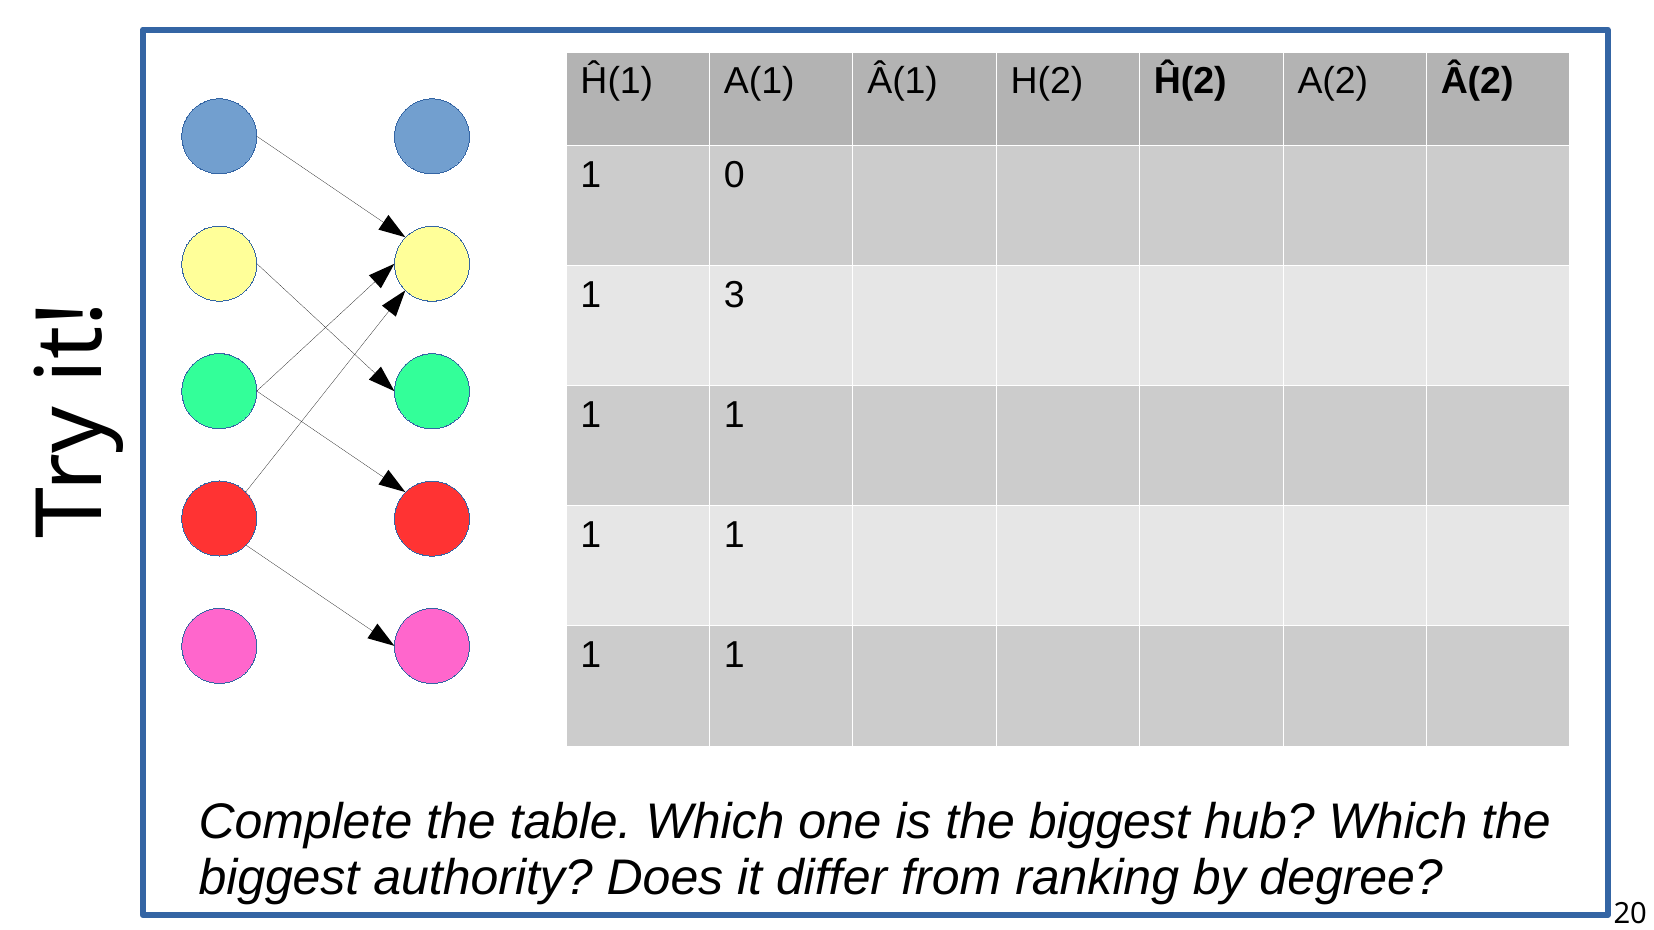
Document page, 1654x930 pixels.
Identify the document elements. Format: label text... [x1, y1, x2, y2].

title Try it! [6, 150, 125, 691]
text_box Complete the table. Which one is the biggest hub? Which the biggest authority? Does it differ from ranking by degree? [142, 29, 1608, 916]
